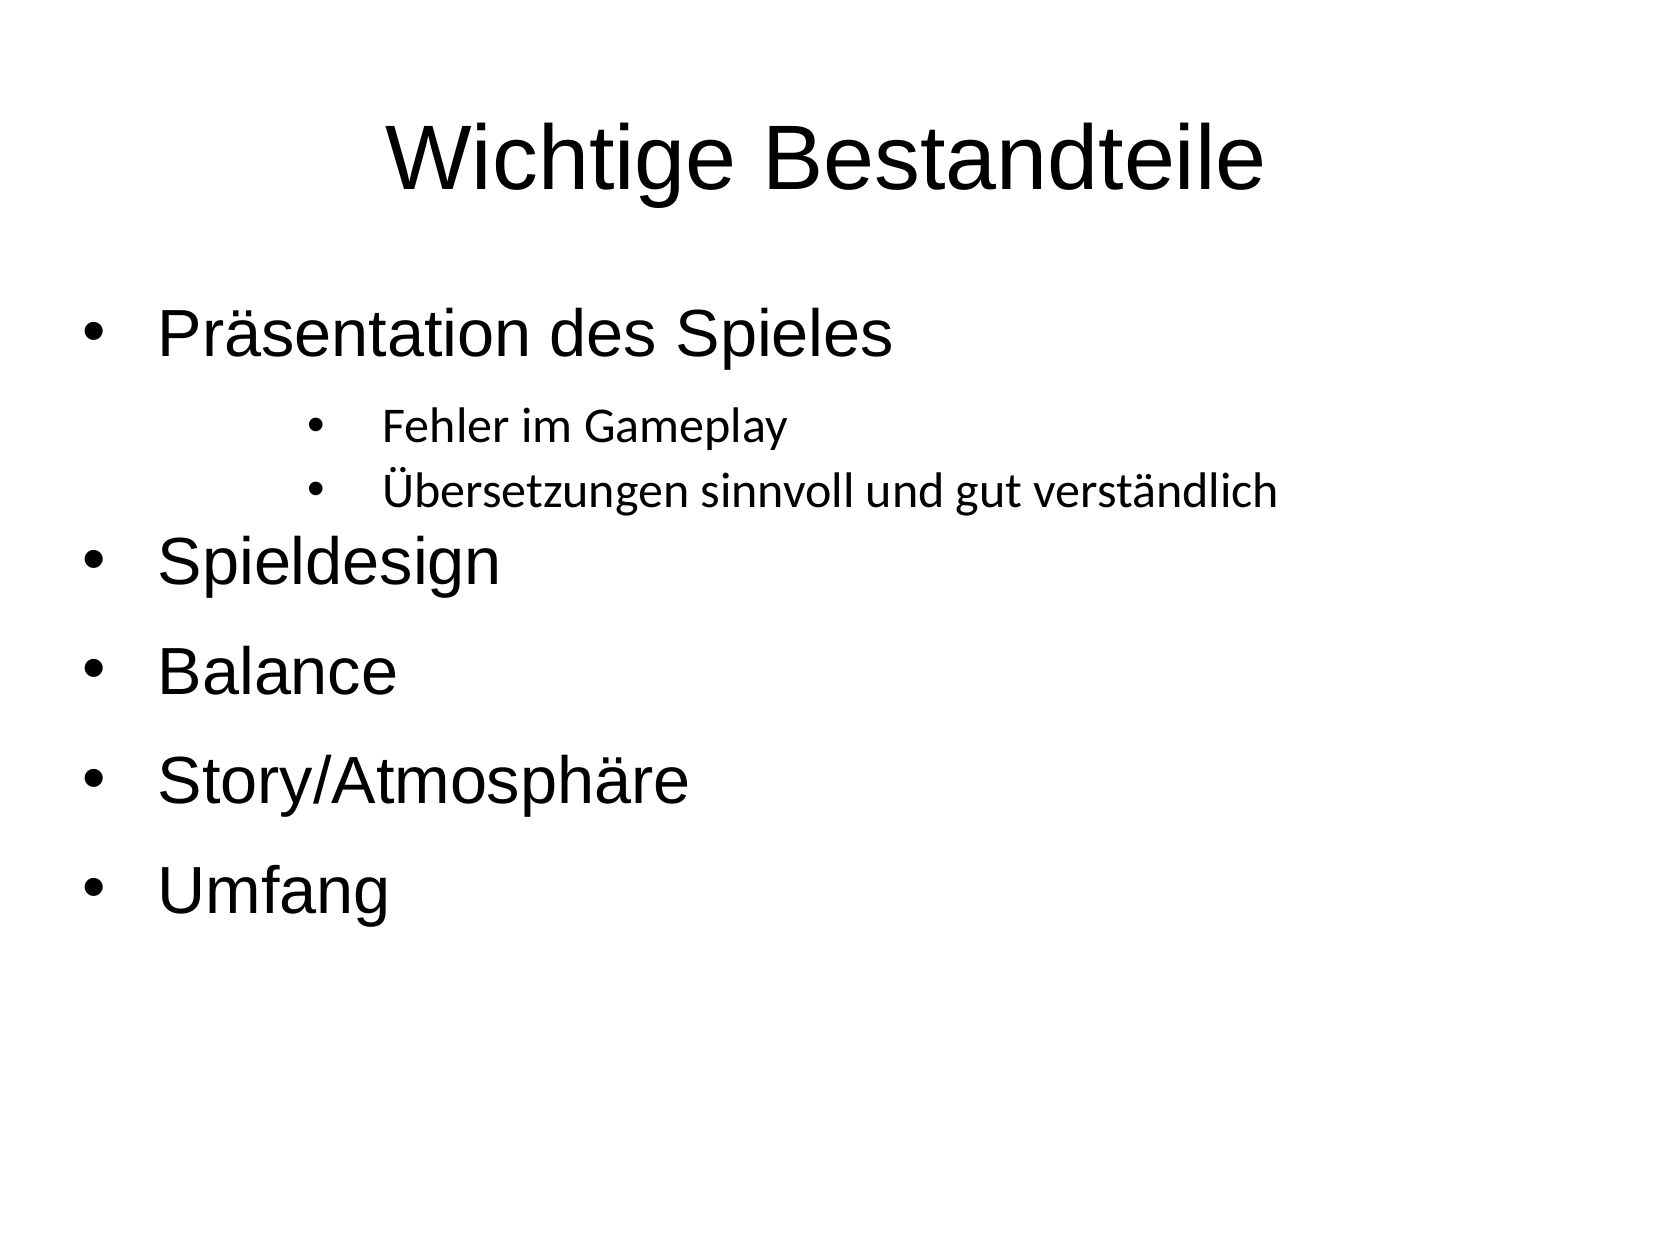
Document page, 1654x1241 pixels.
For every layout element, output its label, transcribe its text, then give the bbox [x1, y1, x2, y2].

list Präsentation des Spieles Fehler im Gameplay Übersetzungen sinnvoll und gut verständlich Spieldesign Balance Story/Atmosphäre Umfang [82, 290, 1571, 1109]
title Wichtige Bestandteile [82, 49, 1571, 257]
